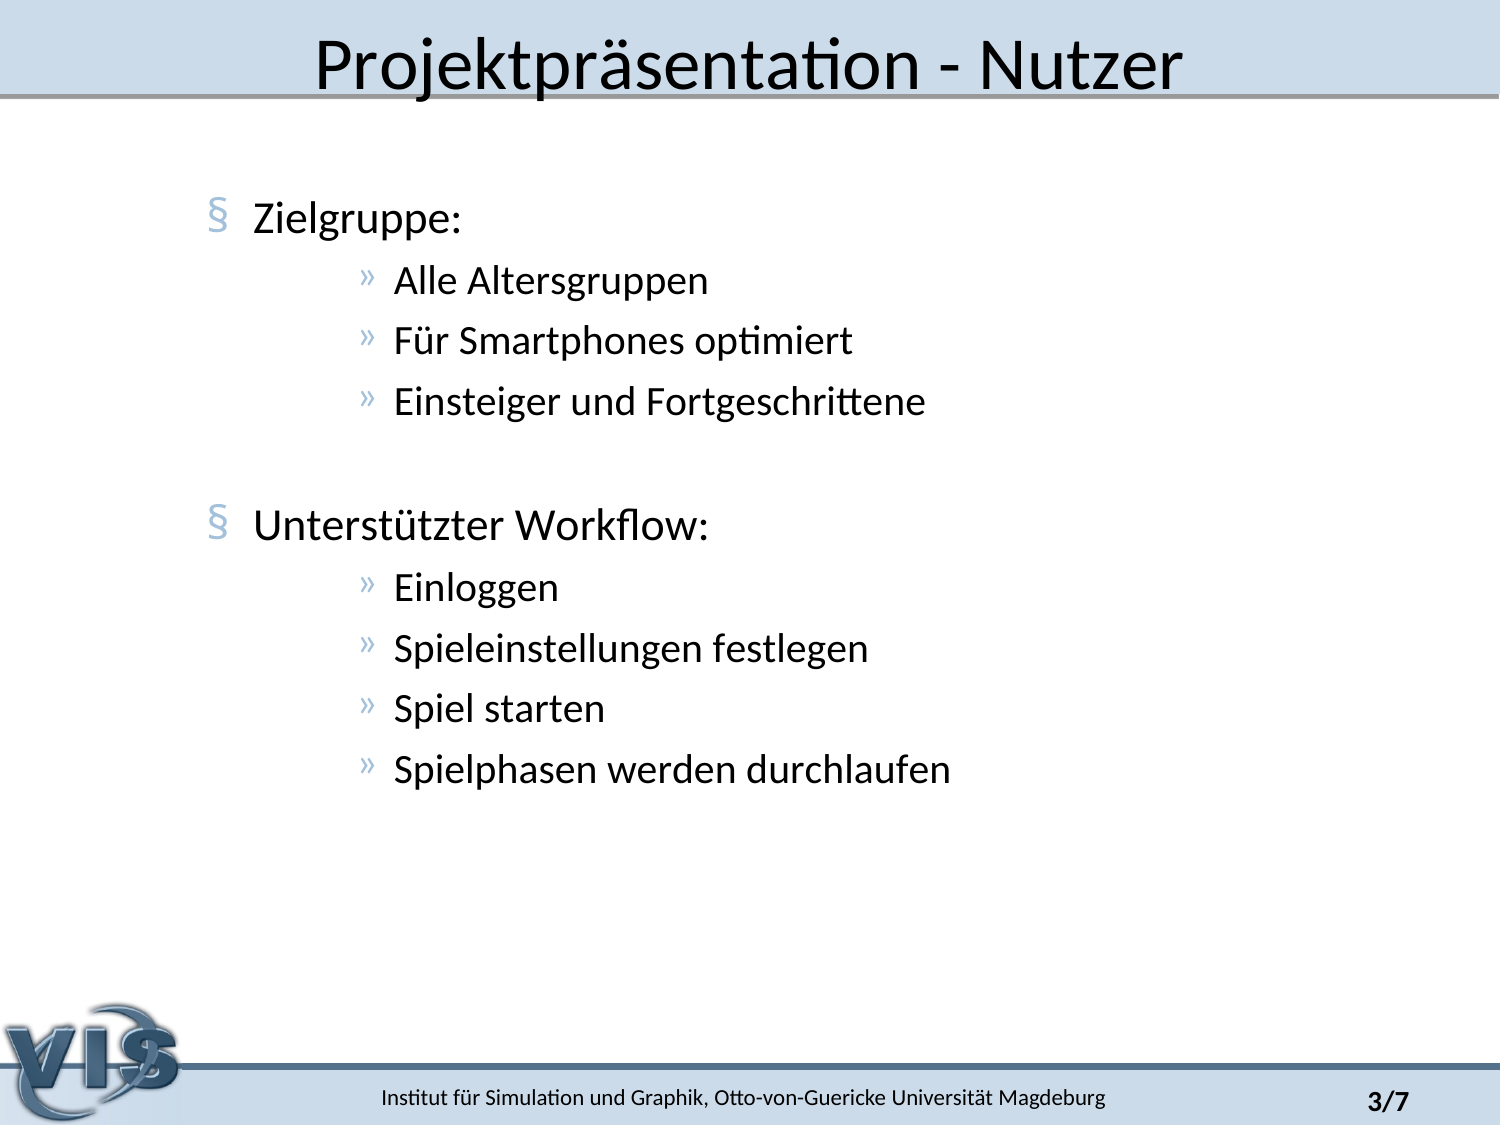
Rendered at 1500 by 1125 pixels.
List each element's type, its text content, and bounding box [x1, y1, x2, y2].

picture [0, 1000, 182, 1125]
title Projektpräsentation - Nutzer [0, 7, 1500, 83]
list Zielgruppe: Alle Altersgruppen Für Smartphones optimiert Einsteiger und Fortgeschrittene Unterstützter Workflow: Einloggen Spieleinstellungen festlegen Spiel starten Spielphasen werden durchlaufen [41, 179, 1400, 996]
